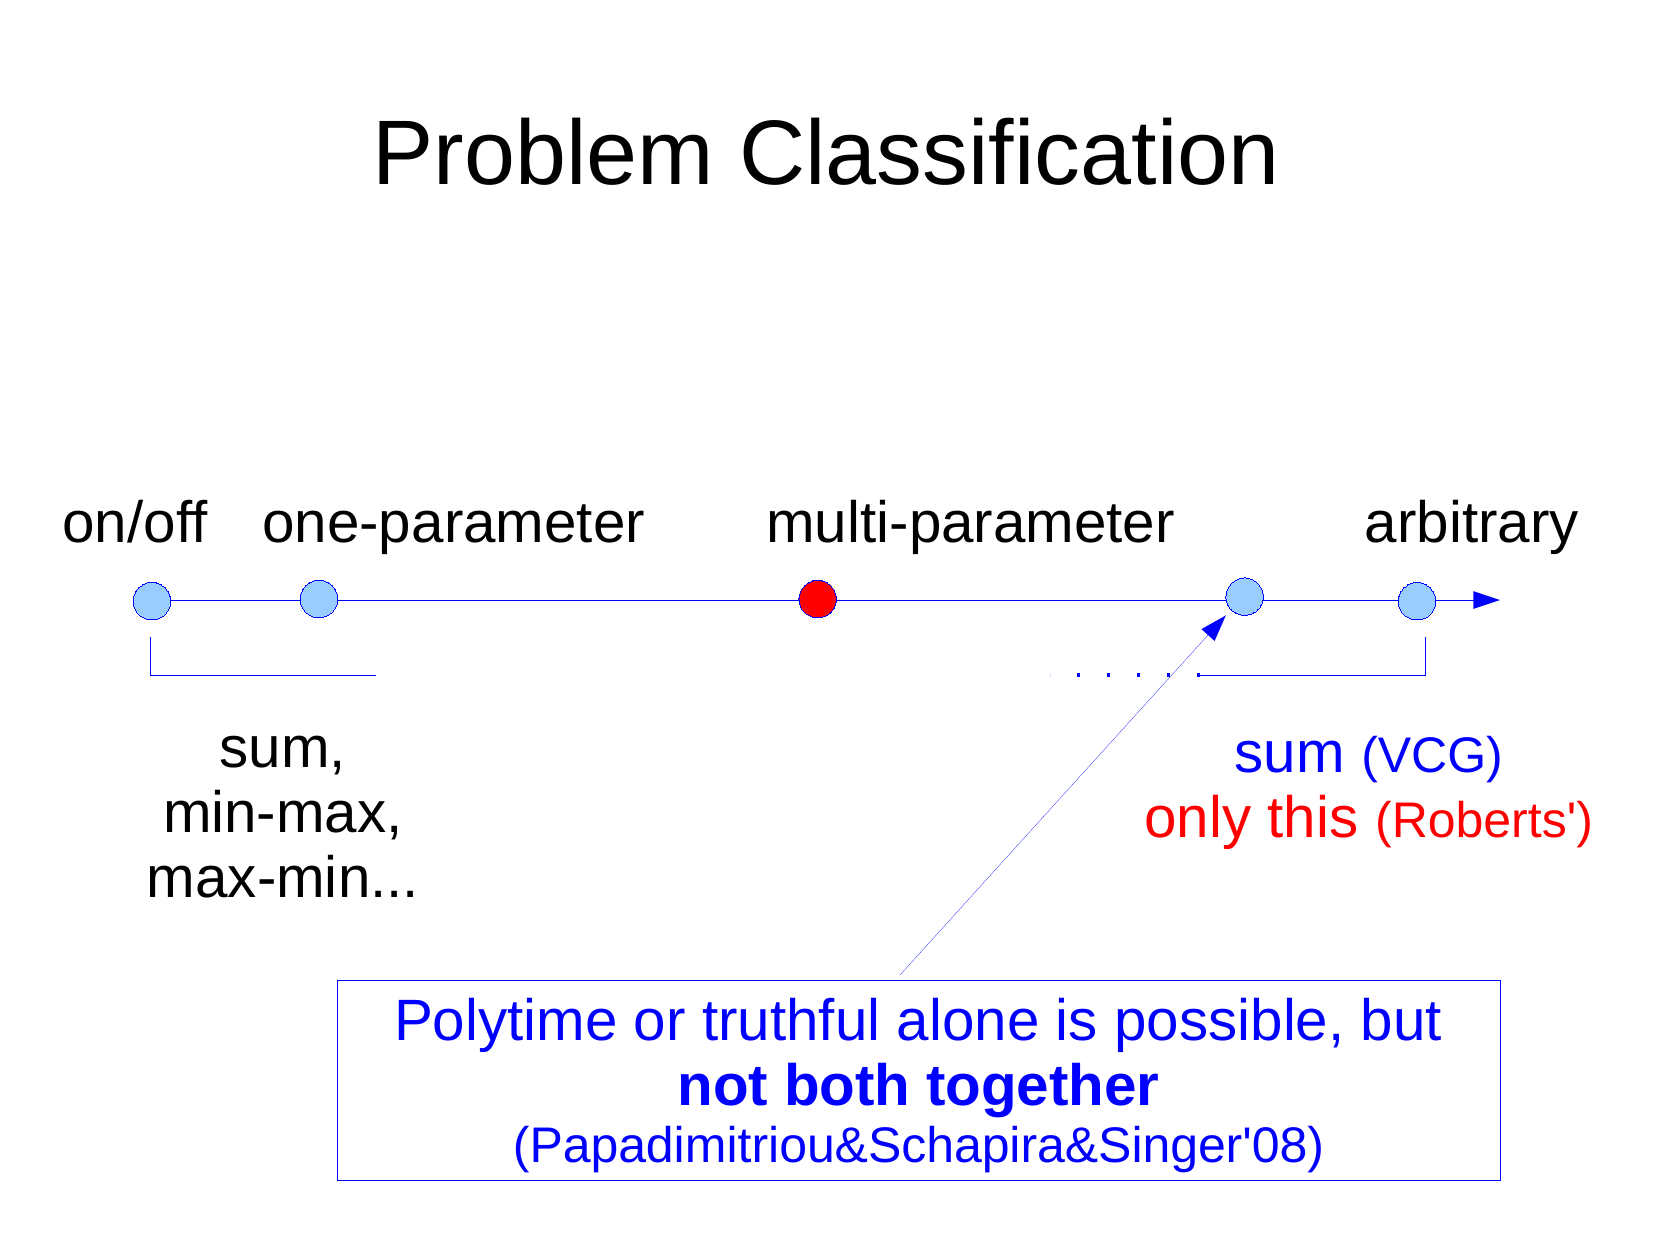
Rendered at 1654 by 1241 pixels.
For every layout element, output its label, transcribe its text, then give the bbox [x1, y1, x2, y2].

text_box [1398, 582, 1436, 620]
text_box Polytime or truthful alone is possible, but not both together (Papadimitriou&Schapira&Singer'08) [337, 980, 1501, 1181]
text_box on/off [0, 482, 225, 563]
text_box [133, 582, 171, 620]
text_box sum, min-max, max-min... [116, 707, 451, 918]
text_box one-parameter [225, 482, 683, 563]
text_box arbitrary [1350, 482, 1654, 563]
text_box multi-parameter [742, 482, 1201, 563]
text_box [798, 580, 837, 618]
text_box sum (VCG) only this (Roberts') [1125, 712, 1613, 858]
text_box [300, 580, 338, 618]
text_box [1225, 577, 1264, 616]
title Problem Classification [82, 56, 1571, 250]
